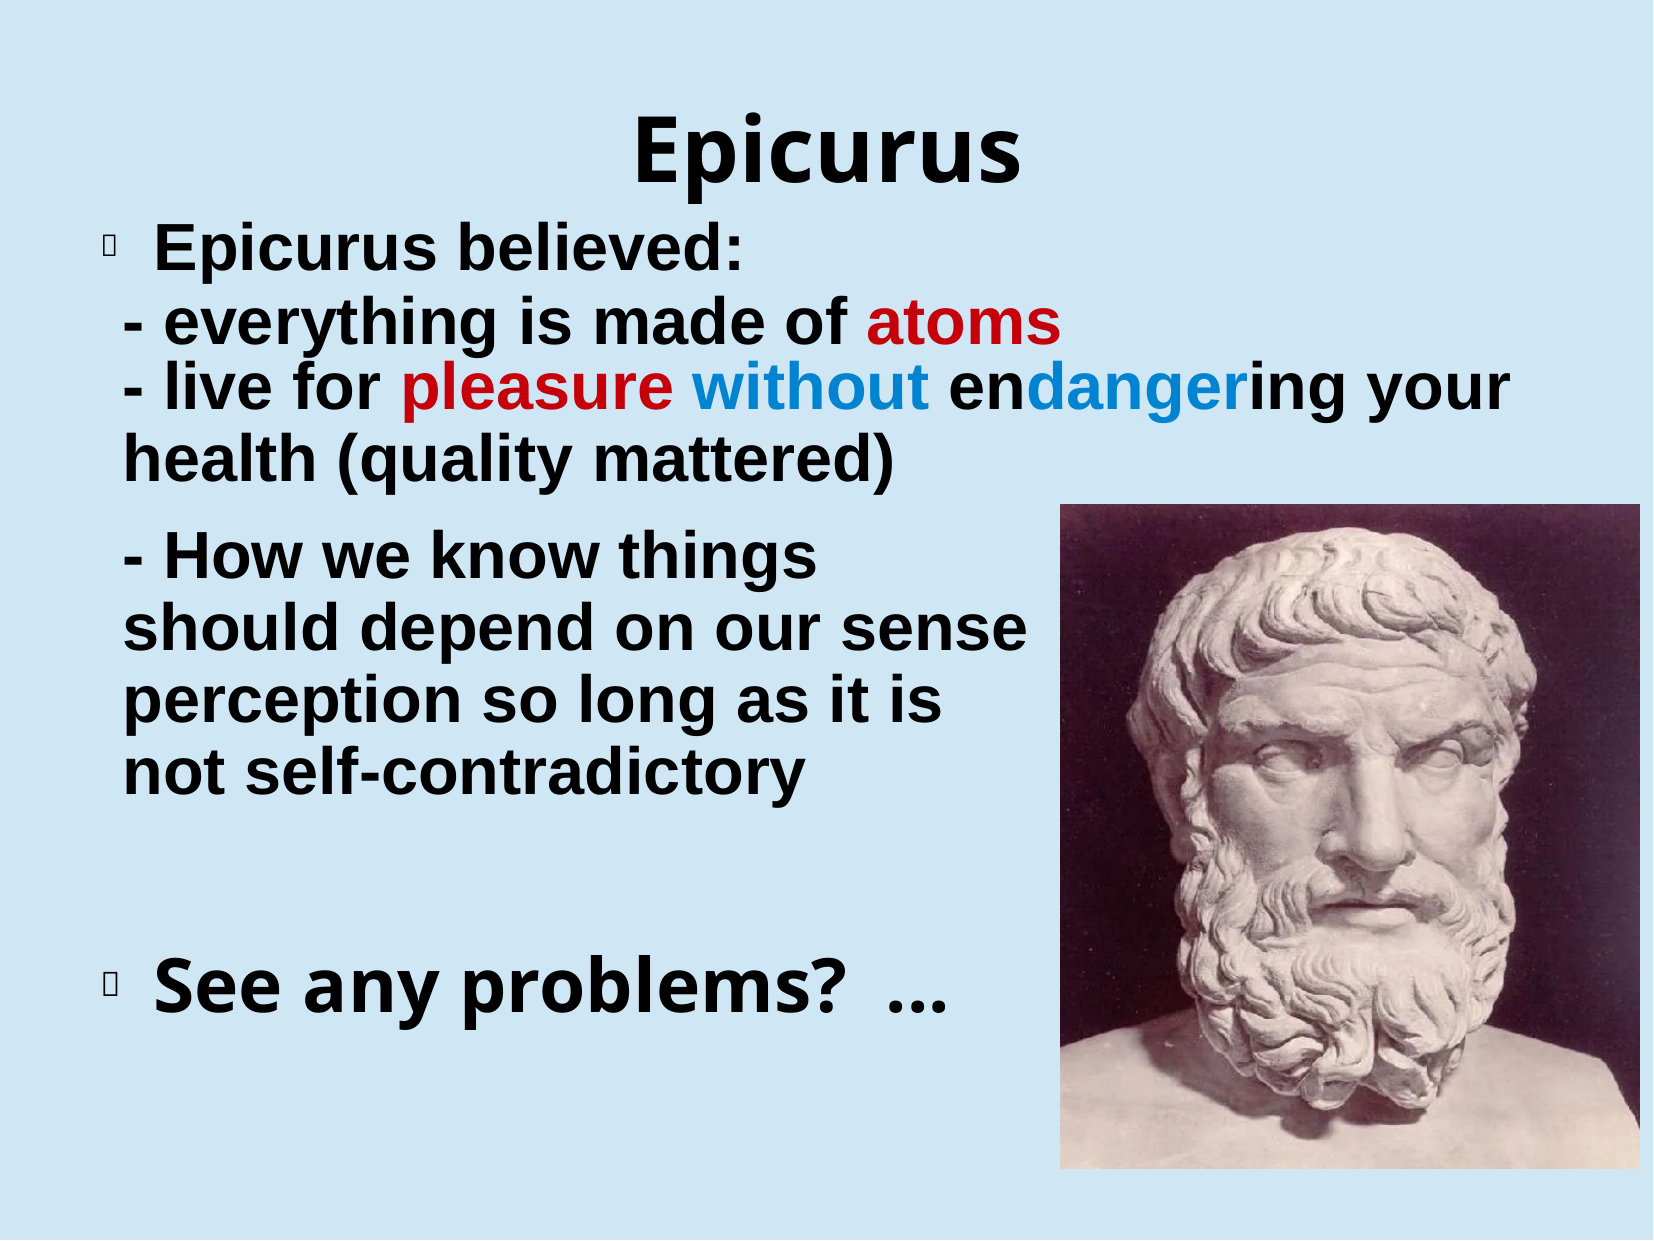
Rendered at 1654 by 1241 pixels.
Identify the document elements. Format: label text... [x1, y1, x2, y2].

picture [1060, 504, 1640, 1169]
list - live for pleasure without endangering your health (quality mattered) [104, 352, 1593, 502]
title Epicurus [82, 49, 1571, 212]
list - everything is made of atoms [104, 286, 1593, 352]
list - How we know things should depend on our sense perception so long as it is not self-contradictory [104, 521, 1043, 819]
list See any problems? ... [82, 947, 1021, 1032]
list Epicurus believed: [82, 212, 1571, 297]
